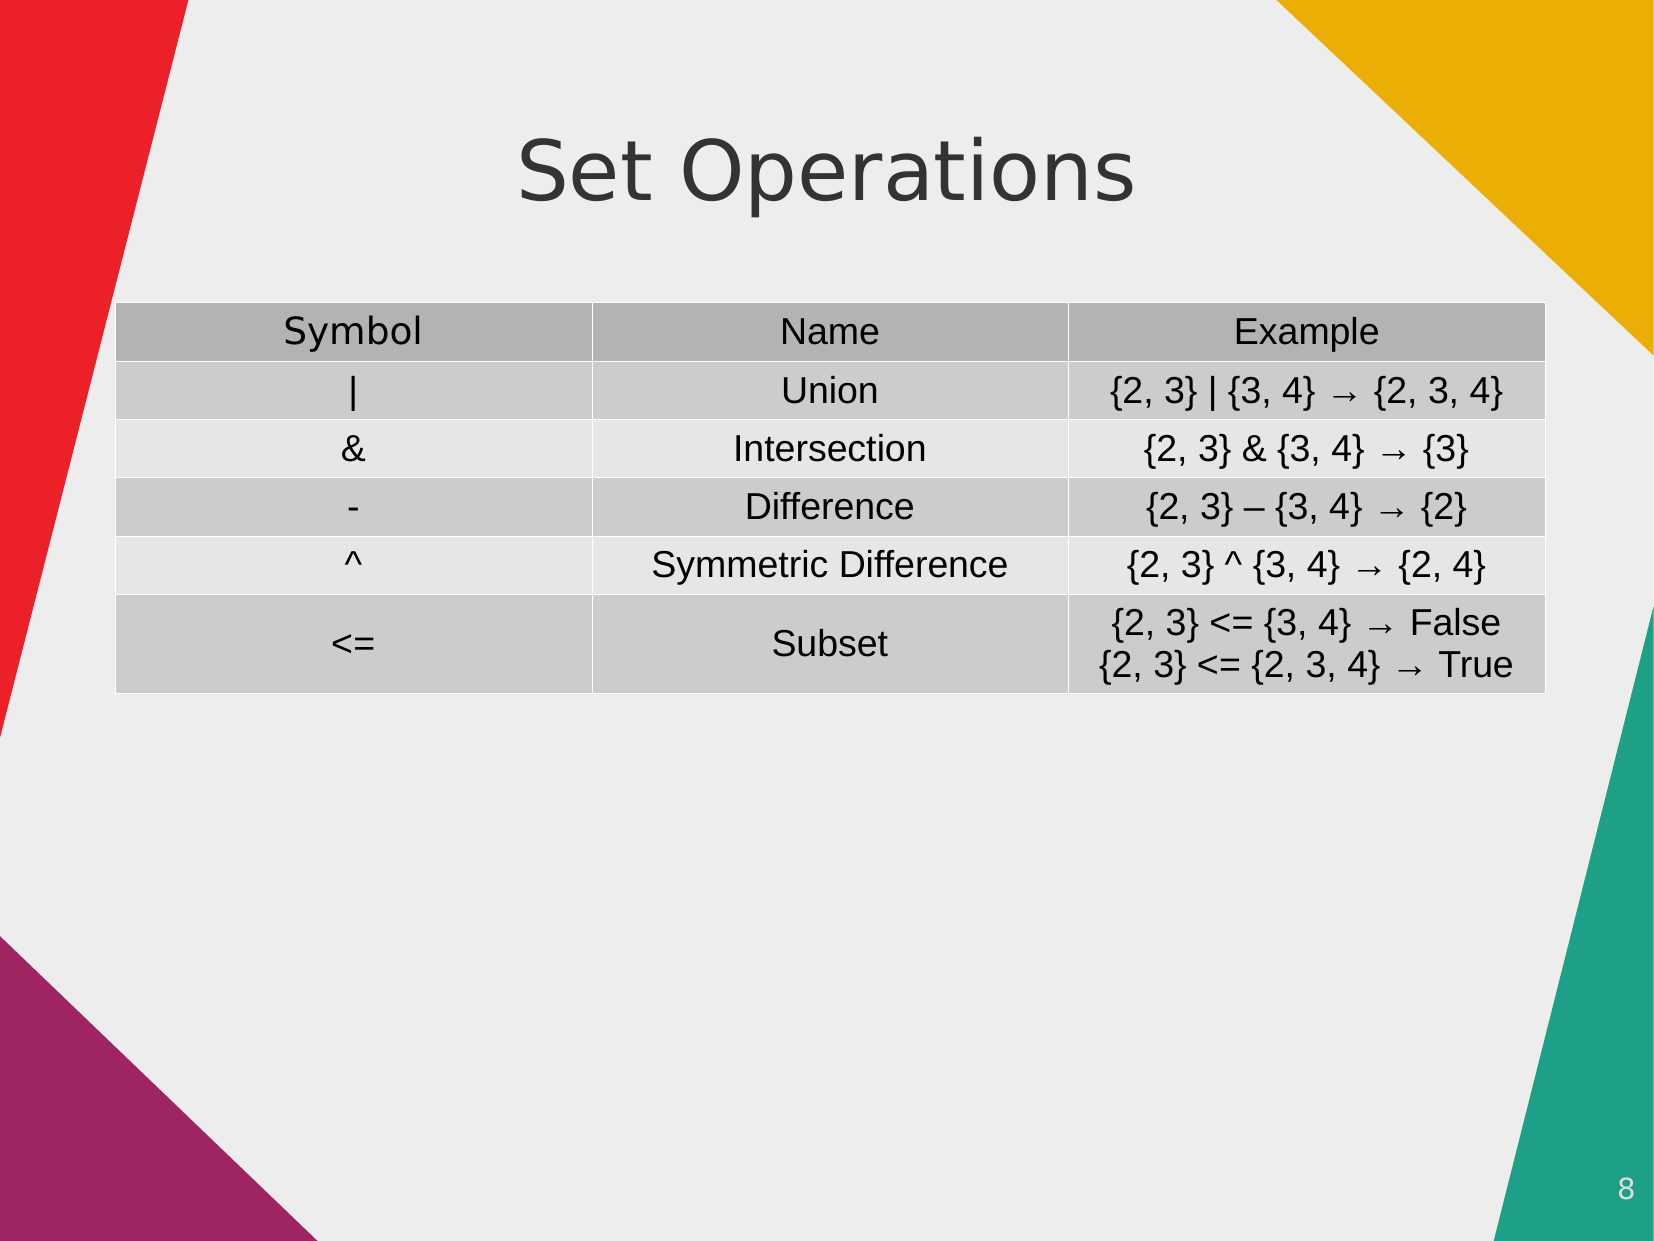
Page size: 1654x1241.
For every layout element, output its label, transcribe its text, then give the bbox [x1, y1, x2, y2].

table_cell {2, 3} & {3, 4} → {3} [1069, 420, 1545, 477]
table_cell Subset [593, 595, 1068, 693]
table_cell {2, 3} | {3, 4} → {2, 3, 4} [1069, 362, 1545, 419]
table_cell Symmetric Difference [593, 537, 1068, 594]
table_cell Difference [593, 478, 1068, 536]
table_cell ^ [116, 537, 592, 594]
table_cell {2, 3} ^ {3, 4} → {2, 4} [1069, 537, 1545, 594]
table_cell Intersection [593, 420, 1068, 477]
table_cell Union [593, 362, 1068, 419]
table_cell & [116, 420, 592, 477]
table_cell {2, 3} – {3, 4} → {2} [1069, 478, 1545, 536]
title Set Operations [114, 73, 1539, 271]
table_header Name [593, 303, 1068, 361]
table_header Symbol [116, 303, 592, 361]
table_header Example [1069, 303, 1545, 361]
table_cell - [116, 478, 592, 536]
table_cell {2, 3} <= {3, 4} → False {2, 3} <= {2, 3, 4} → True [1069, 595, 1545, 693]
table_cell | [116, 362, 592, 419]
table_cell <= [116, 595, 592, 693]
